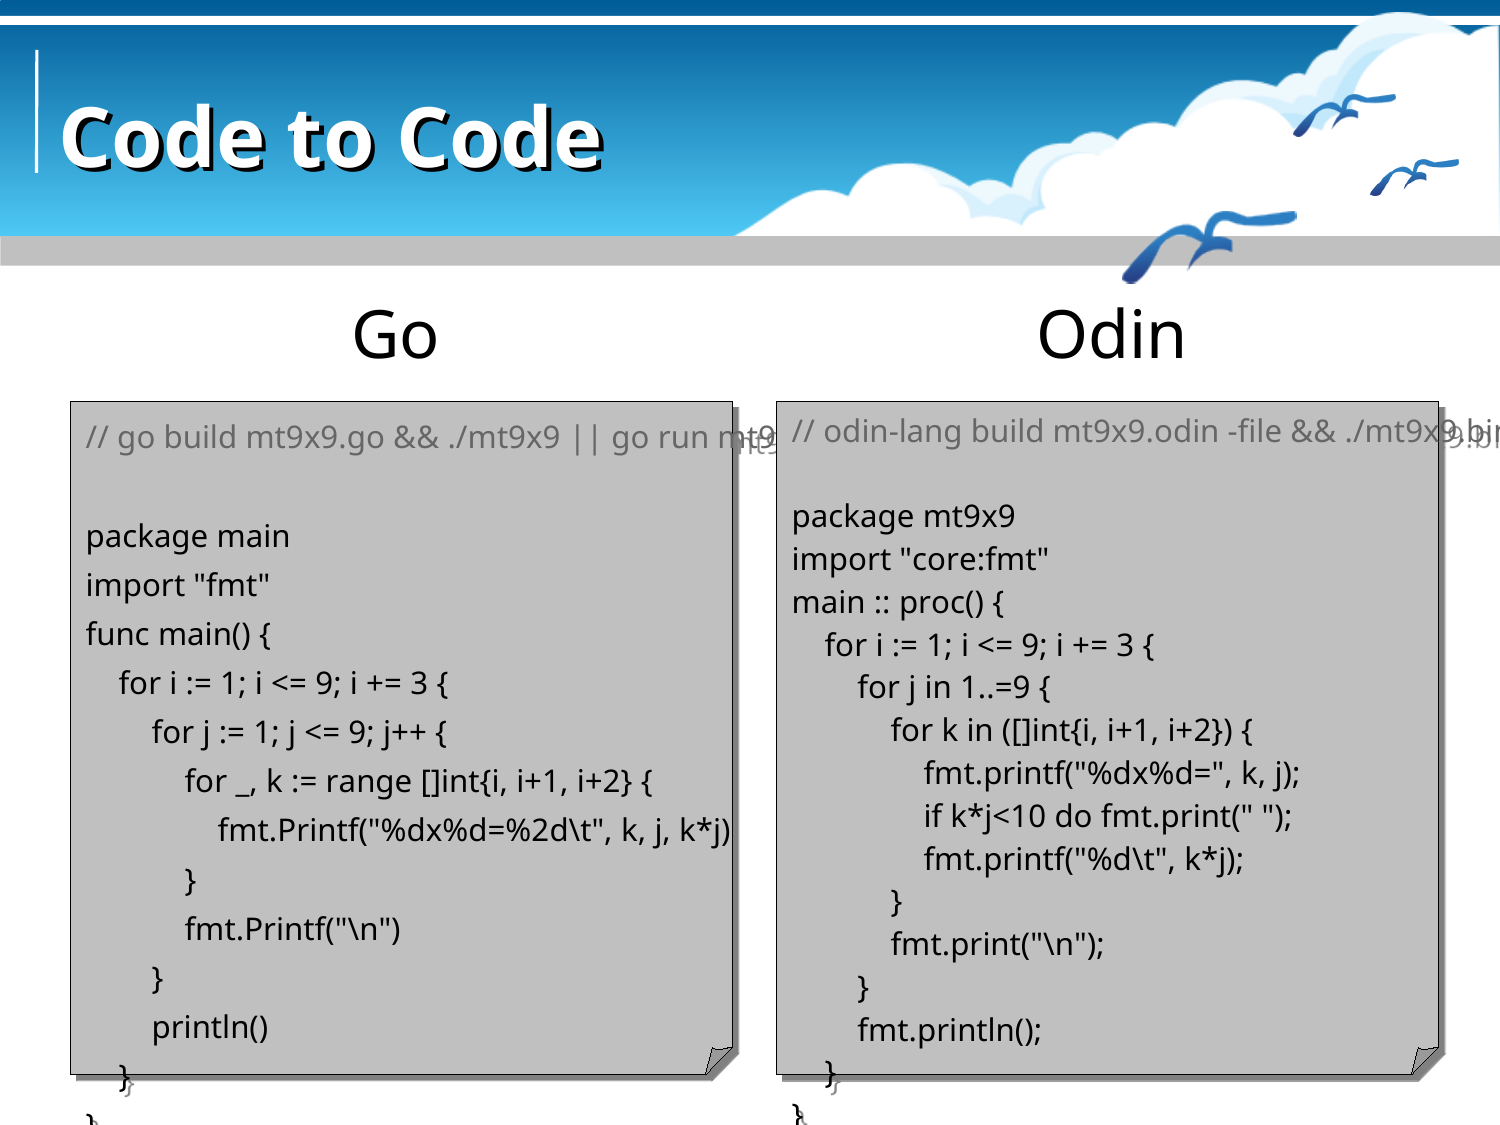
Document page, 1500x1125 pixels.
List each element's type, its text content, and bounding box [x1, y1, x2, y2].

text_box // odin-lang build mt9x9.odin -file && ./mt9x9.bin package mt9x9 import "core:fmt" main :: proc() { for i := 1; i <= 9; i += 3 { for j in 1..=9 { for k in ([]int{i, i+1, i+2}) { fmt.printf("%dx%d=", k, j); if k*j<10 do fmt.print(" "); fmt.printf("%d\t", k*j); } fmt.print("\n"); } fmt.println(); } } [776, 401, 1439, 1075]
title Code to Code [59, 86, 1465, 186]
text_box // go build mt9x9.go && ./mt9x9 || go run mt9x9.go package main import "fmt" func main() { for i := 1; i <= 9; i += 3 { for j := 1; j <= 9; j++ { for _, k := range []int{i, i+1, i+2} { fmt.Printf("%dx%d=%2d\t", k, j, k*j) } fmt.Printf("\n") } println() } } [70, 401, 733, 1075]
text_box Go [336, 283, 467, 388]
picture [730, 12, 1500, 284]
text_box Odin [1021, 283, 1229, 388]
